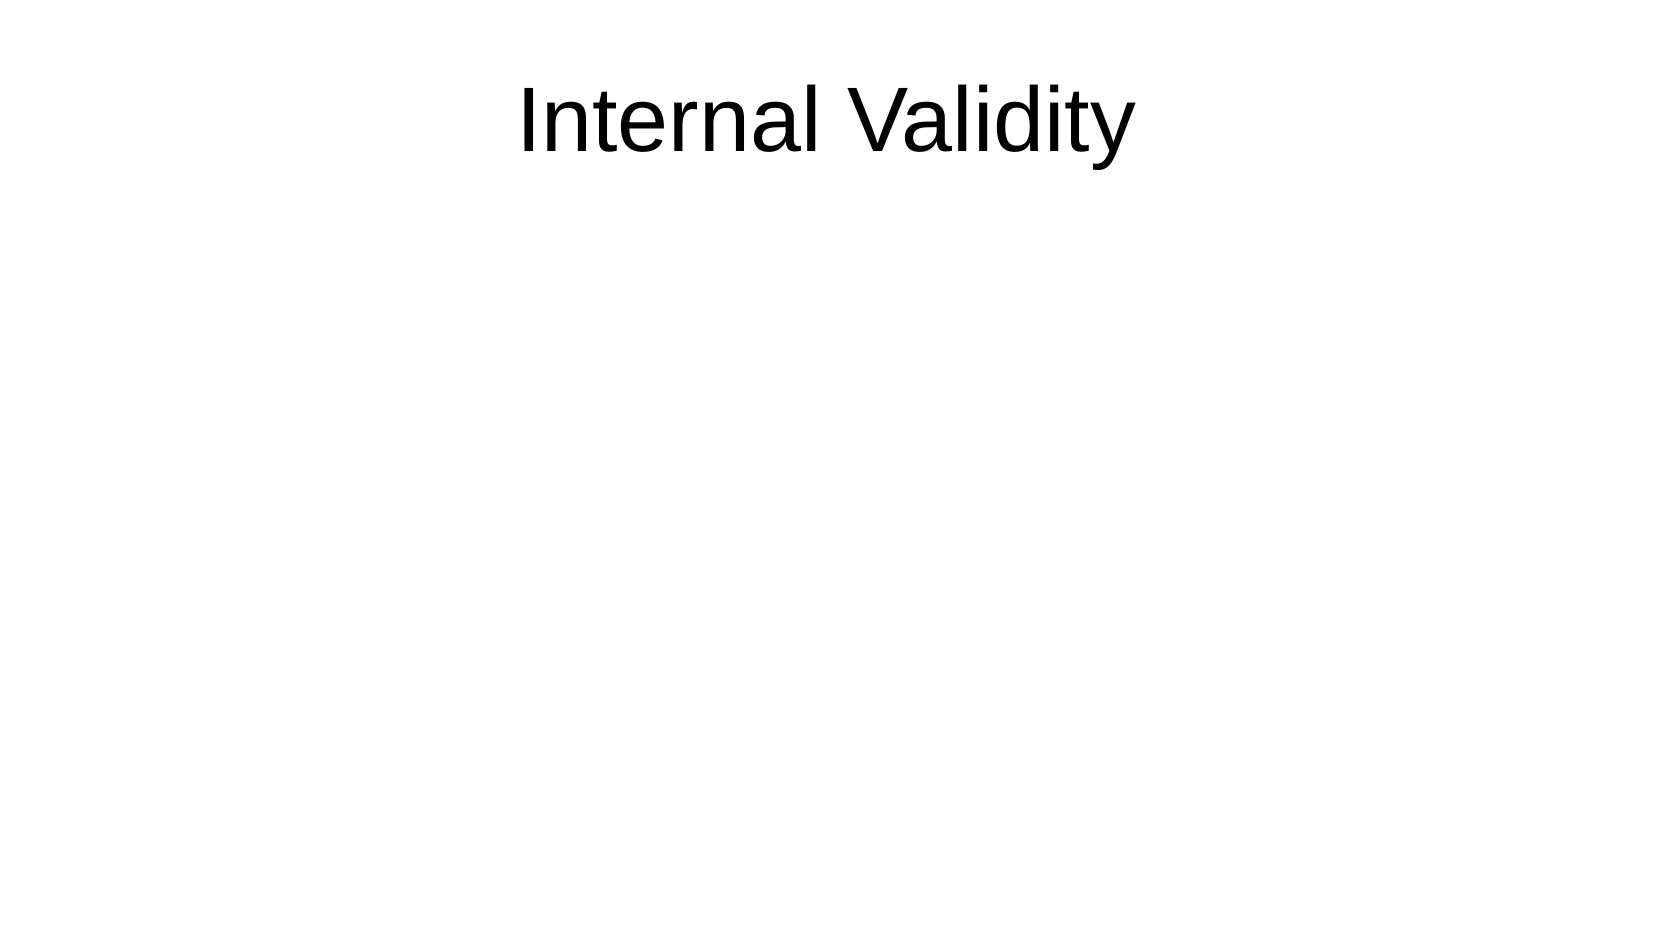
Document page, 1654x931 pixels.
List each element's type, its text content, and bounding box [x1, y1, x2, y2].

title Internal Validity [82, 37, 1571, 193]
